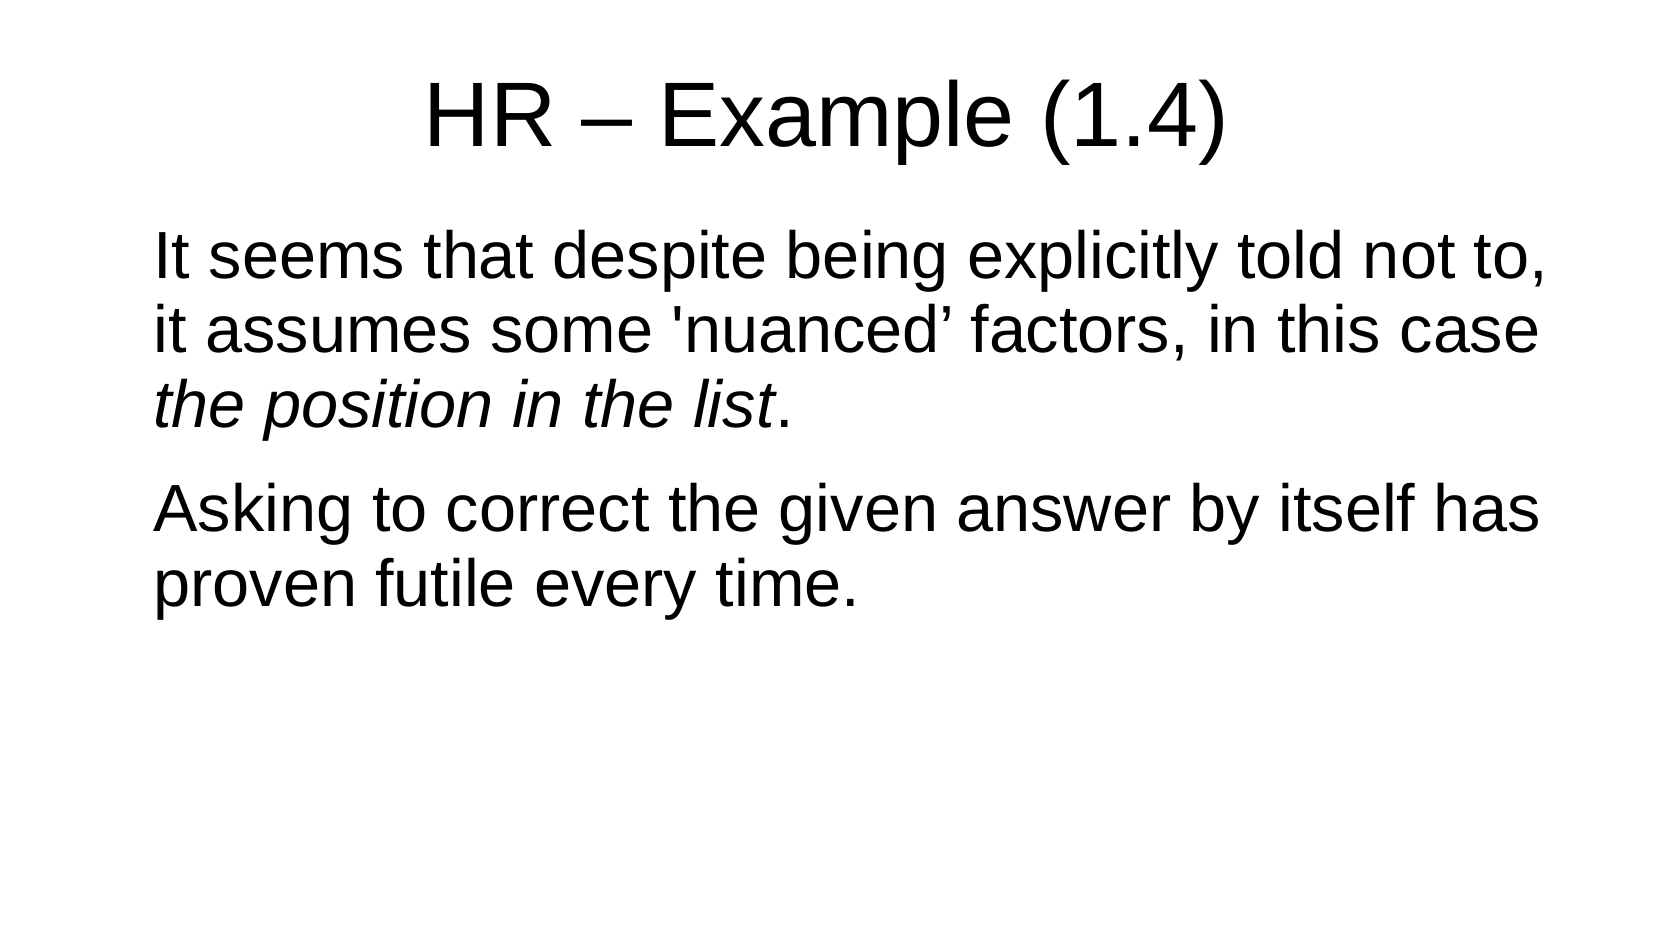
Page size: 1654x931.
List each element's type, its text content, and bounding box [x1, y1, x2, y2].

title HR – Example (1.4) [82, 37, 1571, 193]
list It seems that despite being explicitly told not to, it assumes some 'nuanced’ factors, in this case the position in the list. Asking to correct the given answer by itself has proven futile every time. [82, 217, 1571, 758]
